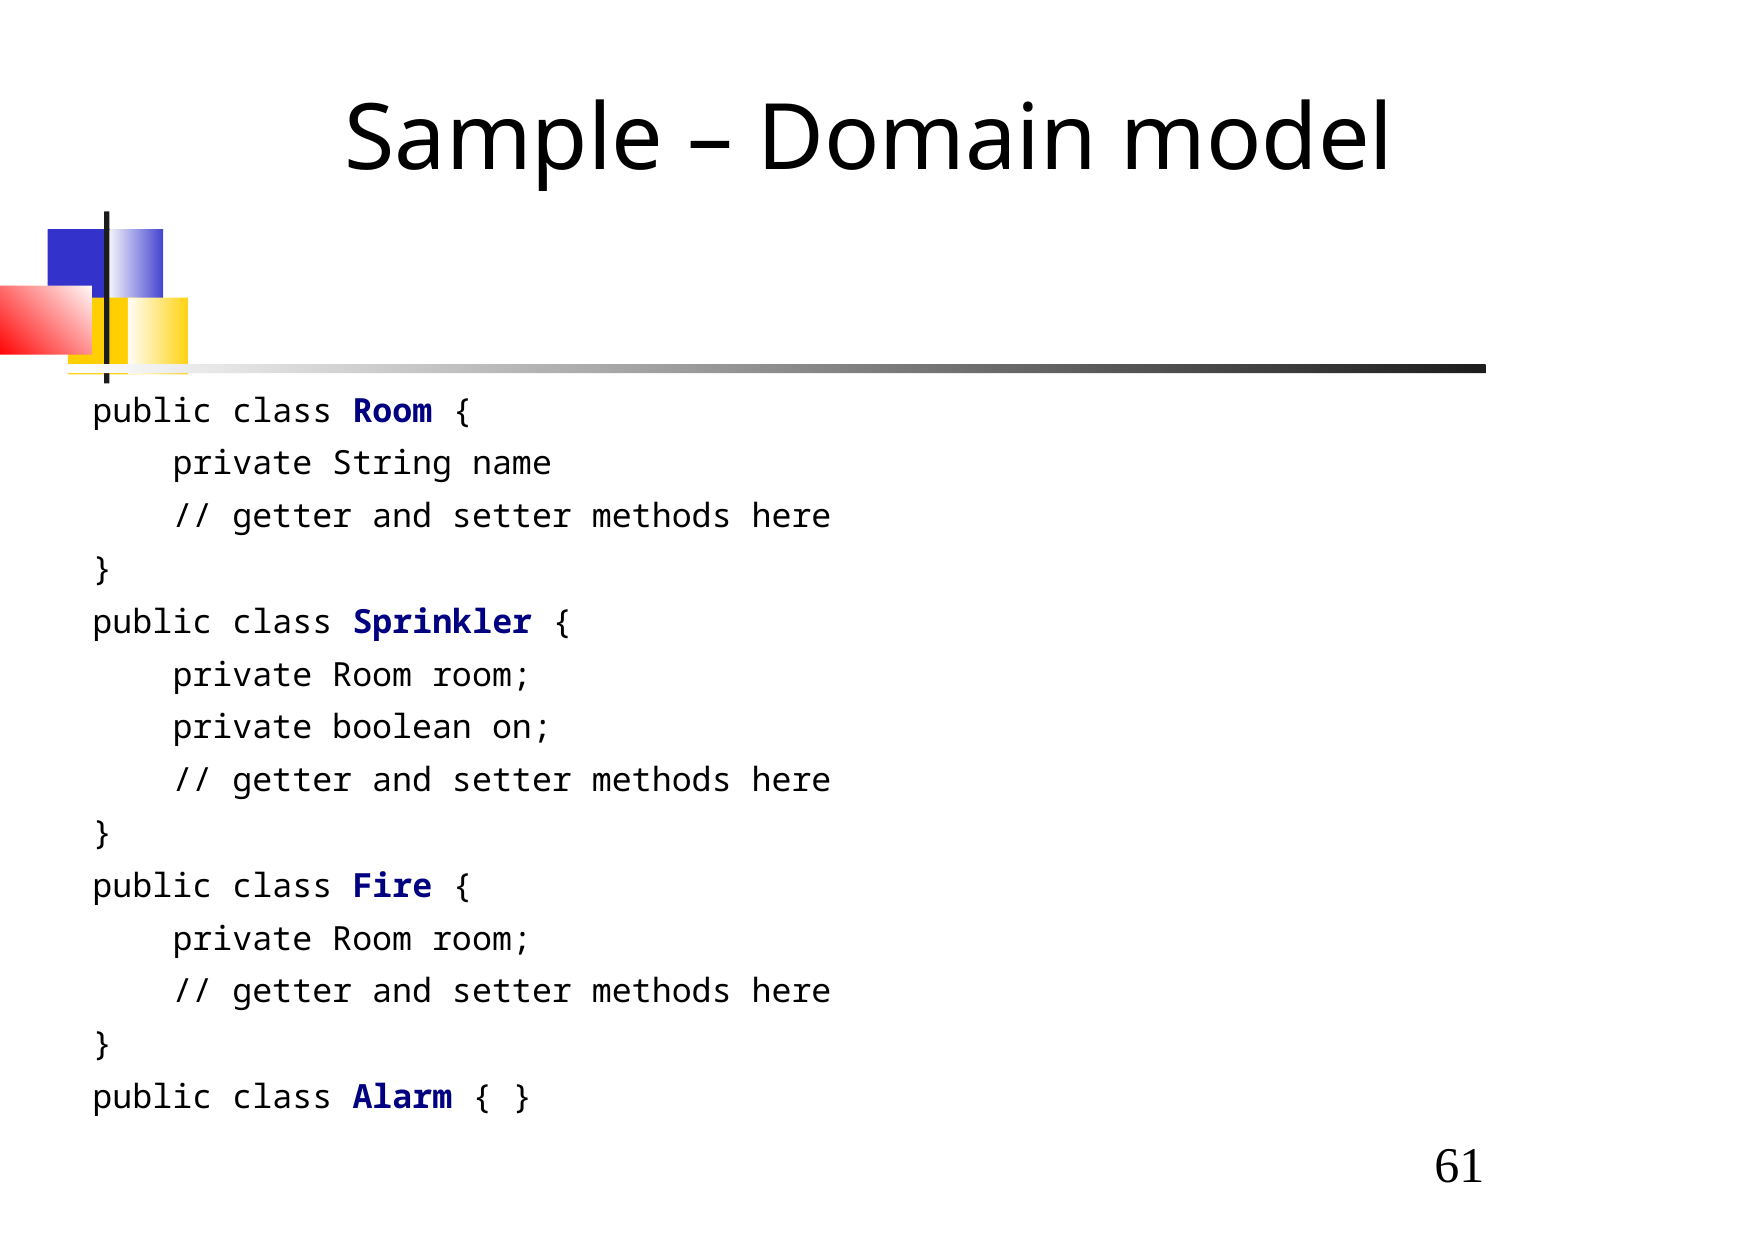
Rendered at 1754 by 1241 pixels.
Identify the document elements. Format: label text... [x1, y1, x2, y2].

title Sample – Domain model [73, 41, 1667, 235]
list public class Room { private String name // getter and setter methods here } public class Sprinkler { private Room room; private boolean on; // getter and setter methods here } public class Fire { private Room room; // getter and setter methods here } public class Alarm { } [72, 383, 1652, 1126]
